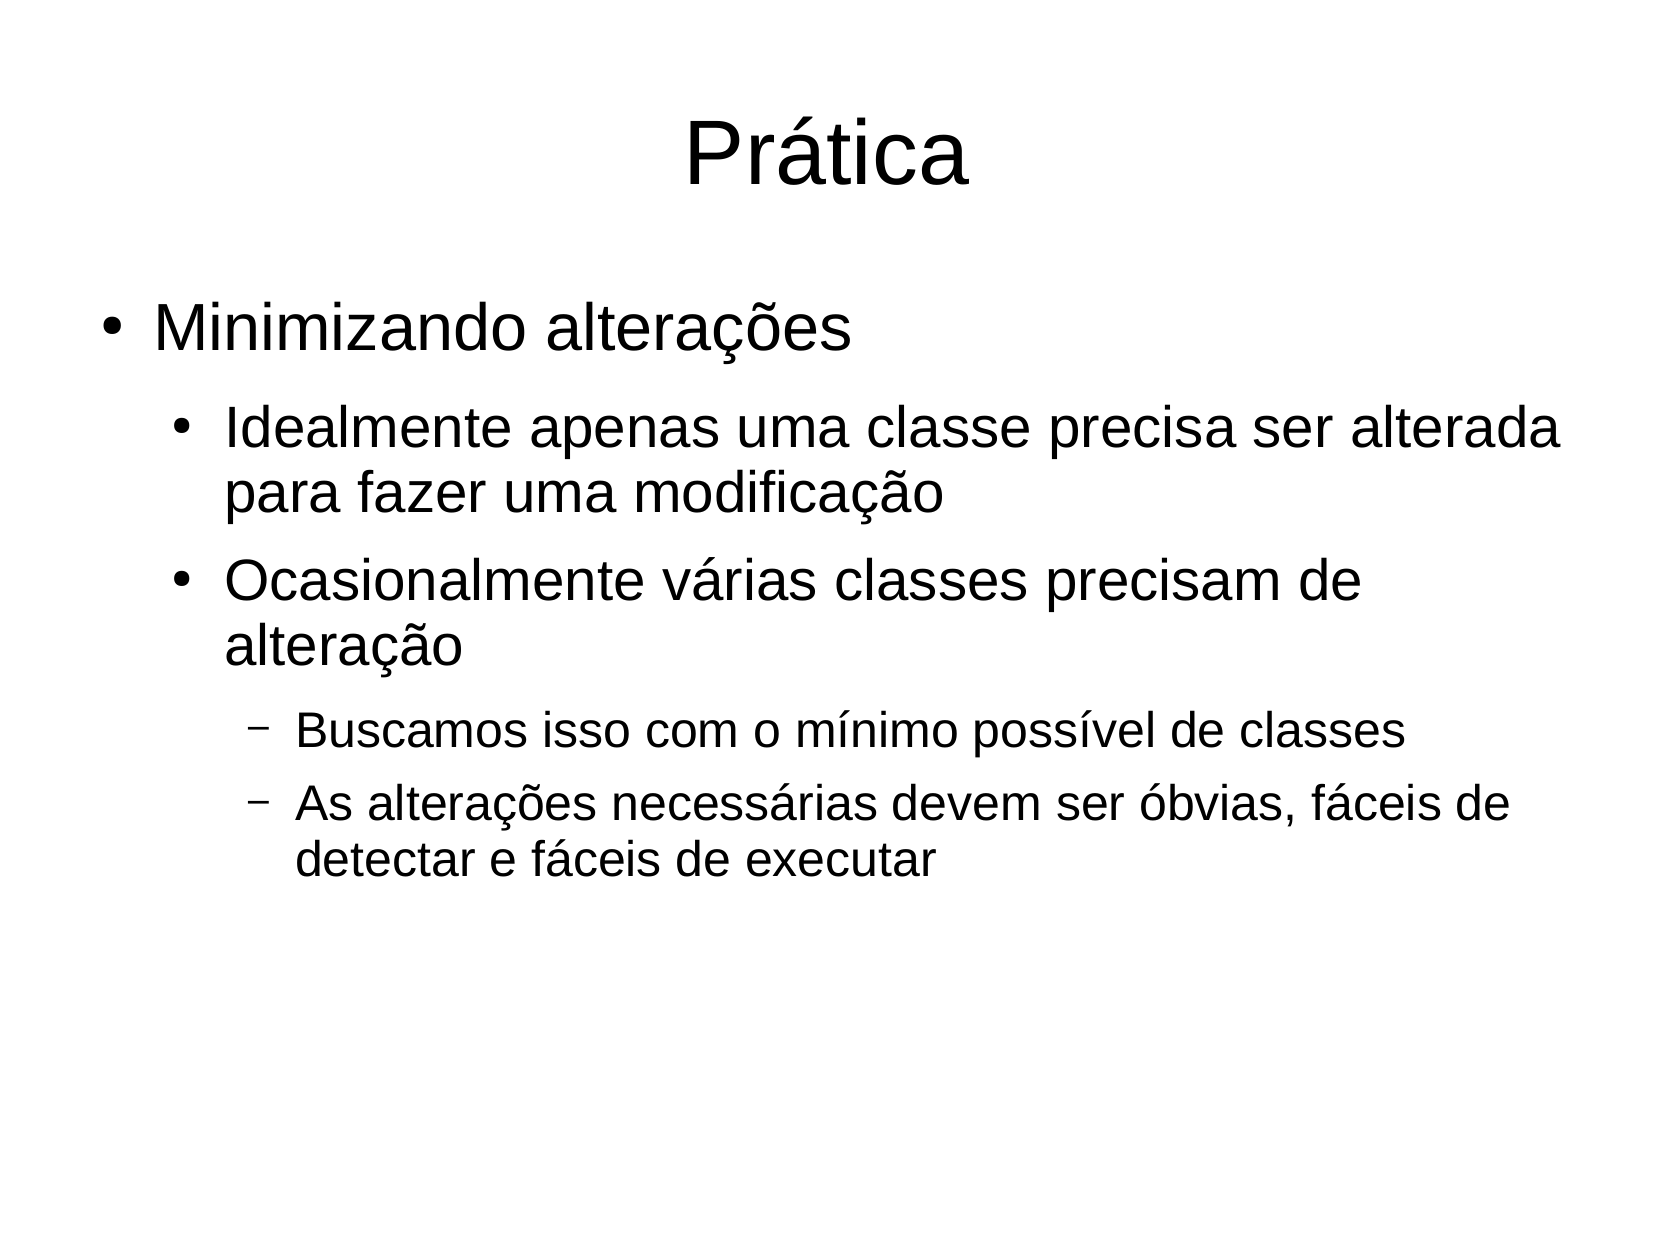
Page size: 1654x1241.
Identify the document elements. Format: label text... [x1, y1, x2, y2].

list Minimizando alterações Idealmente apenas uma classe precisa ser alterada para fazer uma modificação Ocasionalmente várias classes precisam de alteração Buscamos isso com o mínimo possível de classes As alterações necessárias devem ser óbvias, fáceis de detectar e fáceis de executar [82, 290, 1571, 1109]
title Prática [82, 49, 1571, 257]
